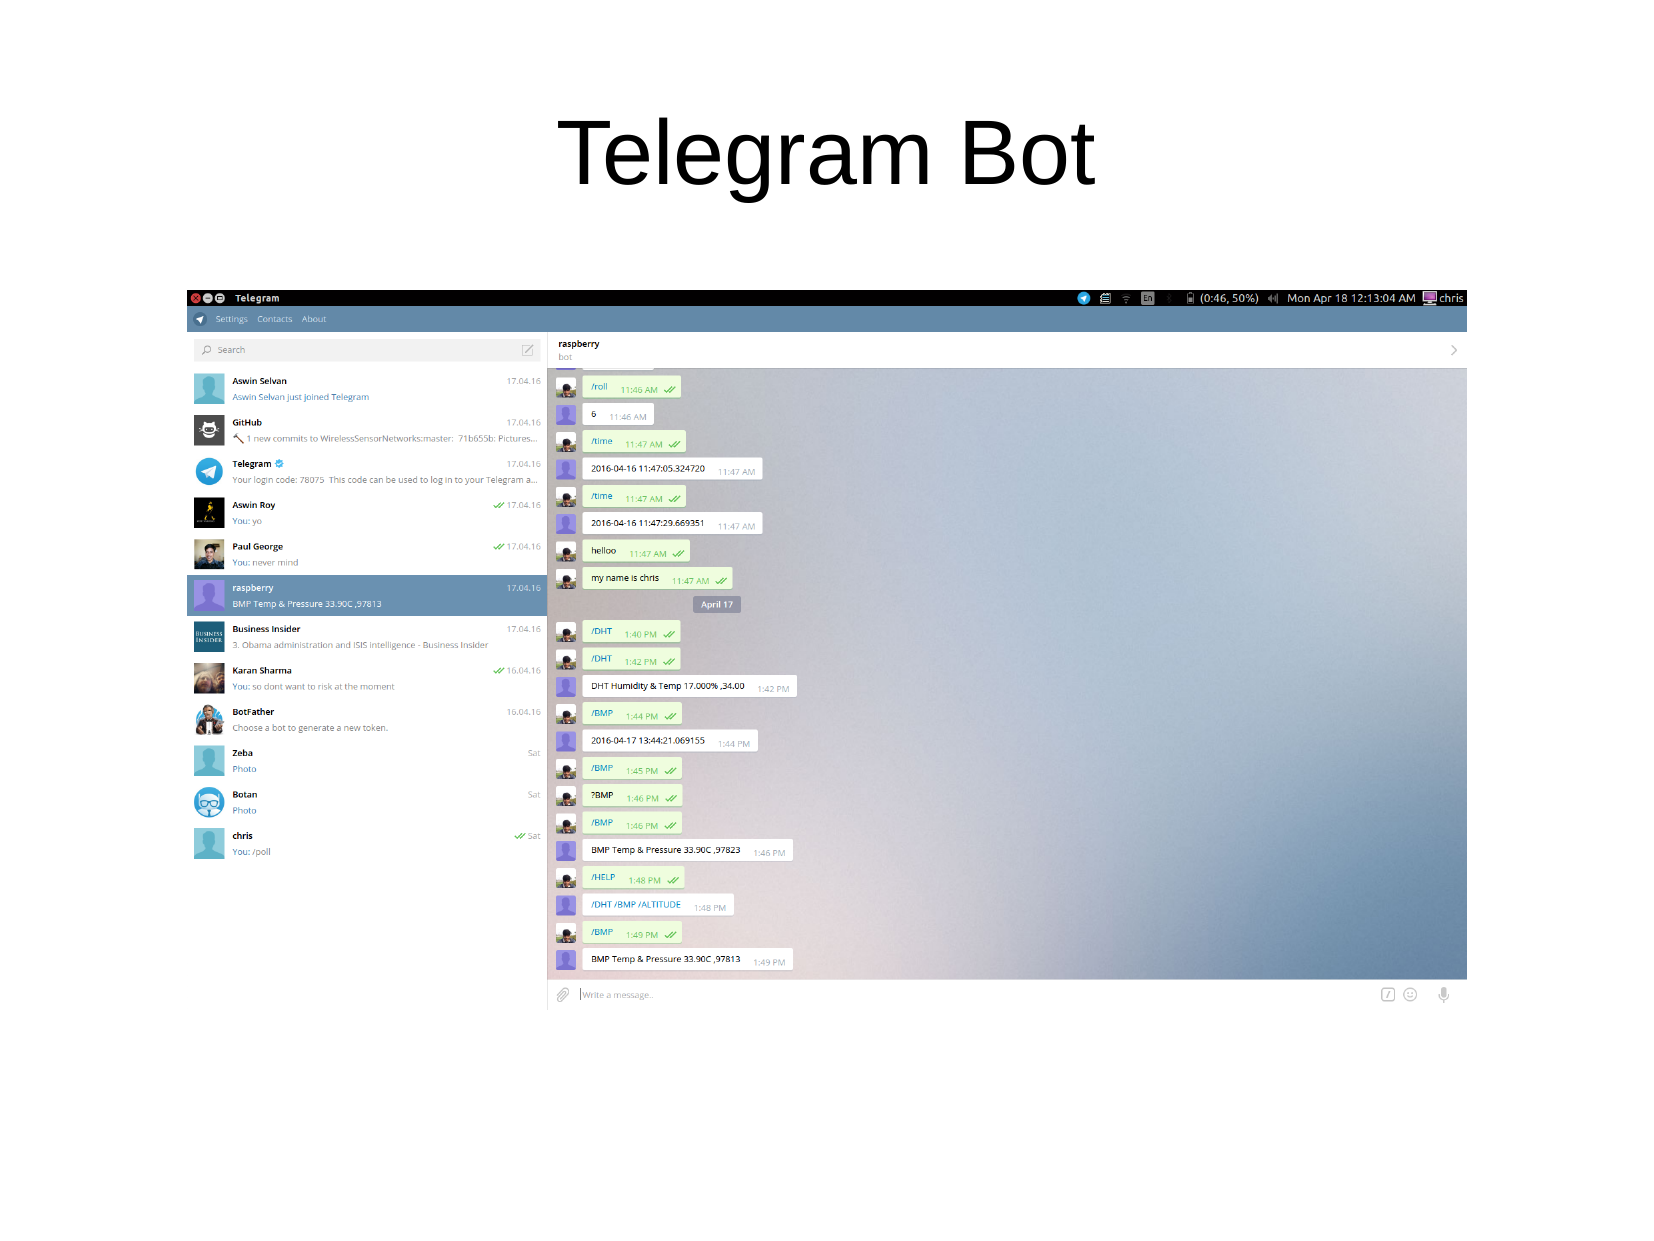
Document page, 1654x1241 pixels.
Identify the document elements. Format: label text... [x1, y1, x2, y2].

picture [187, 290, 1467, 1010]
title Telegram Bot [82, 49, 1571, 257]
